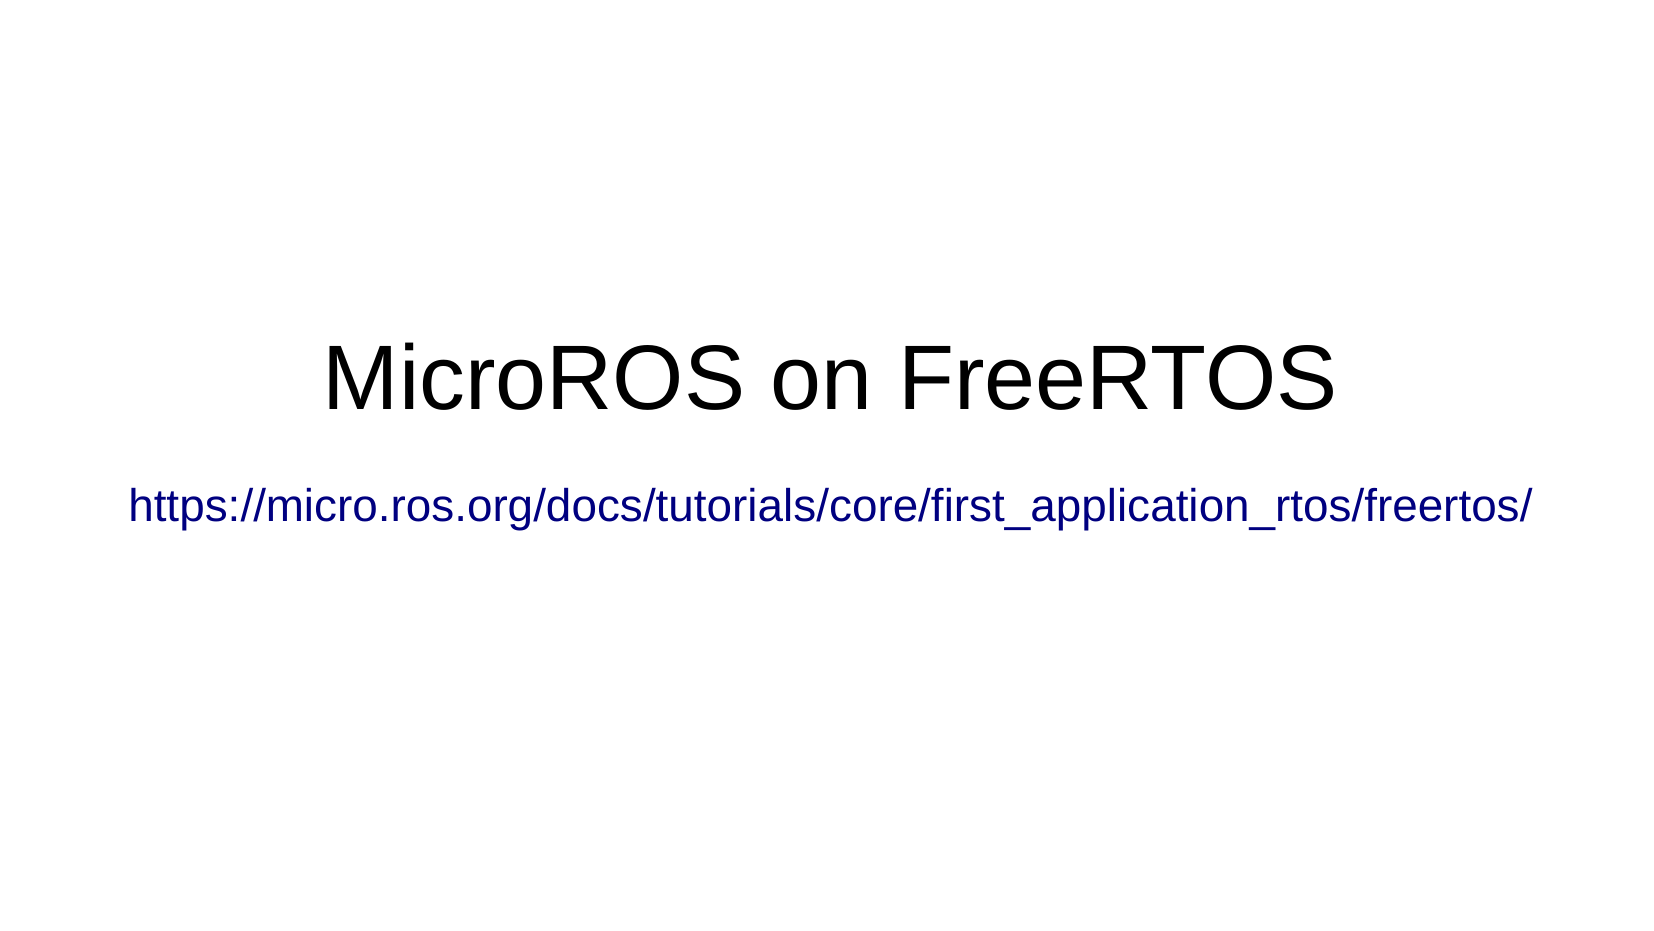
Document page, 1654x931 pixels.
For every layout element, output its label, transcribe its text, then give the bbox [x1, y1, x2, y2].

title MicroROS on FreeRTOS https://micro.ros.org/docs/tutorials/core/first_application_rtos/freertos/ [86, 223, 1576, 532]
